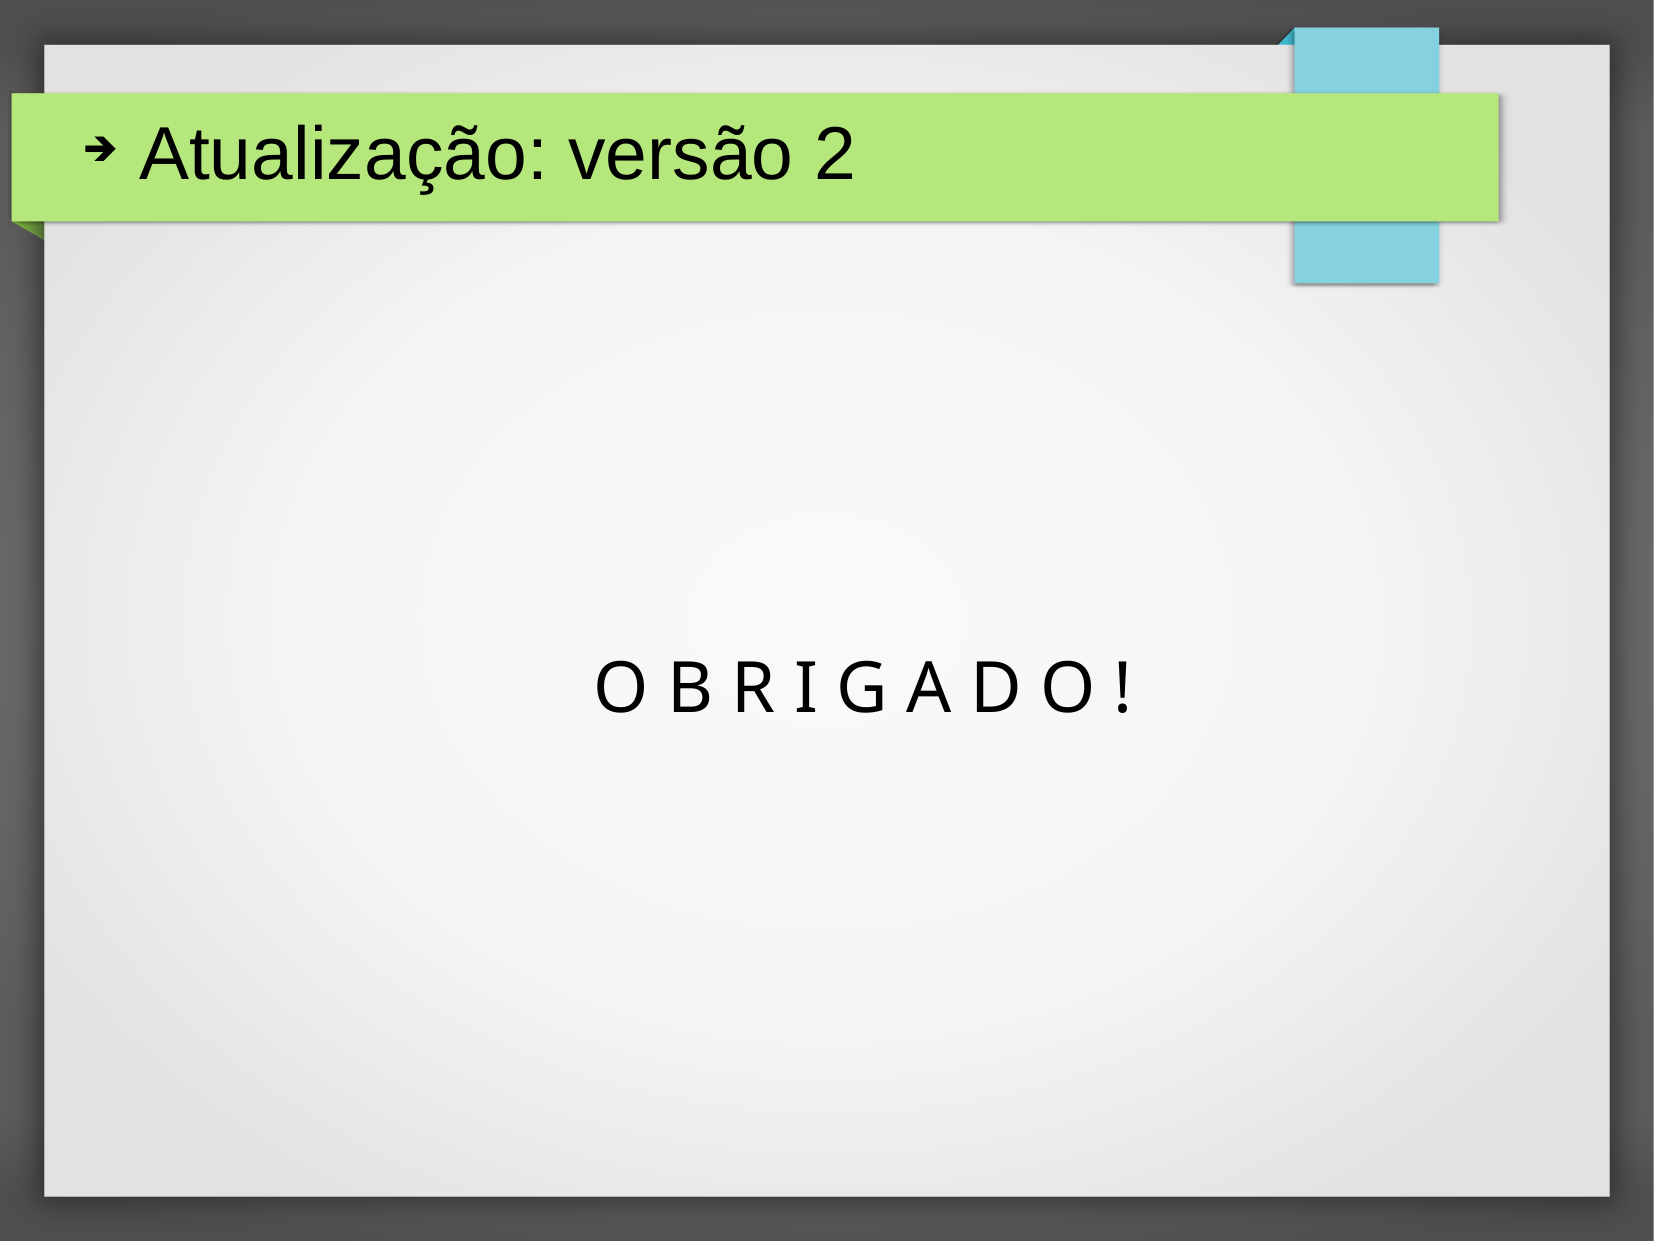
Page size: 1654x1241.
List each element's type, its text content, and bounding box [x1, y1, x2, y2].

picture [0, 0, 1654, 1241]
text_box O B R I G A D O ! [291, 636, 1365, 792]
title Atualização: versão 2 [82, 94, 1264, 213]
